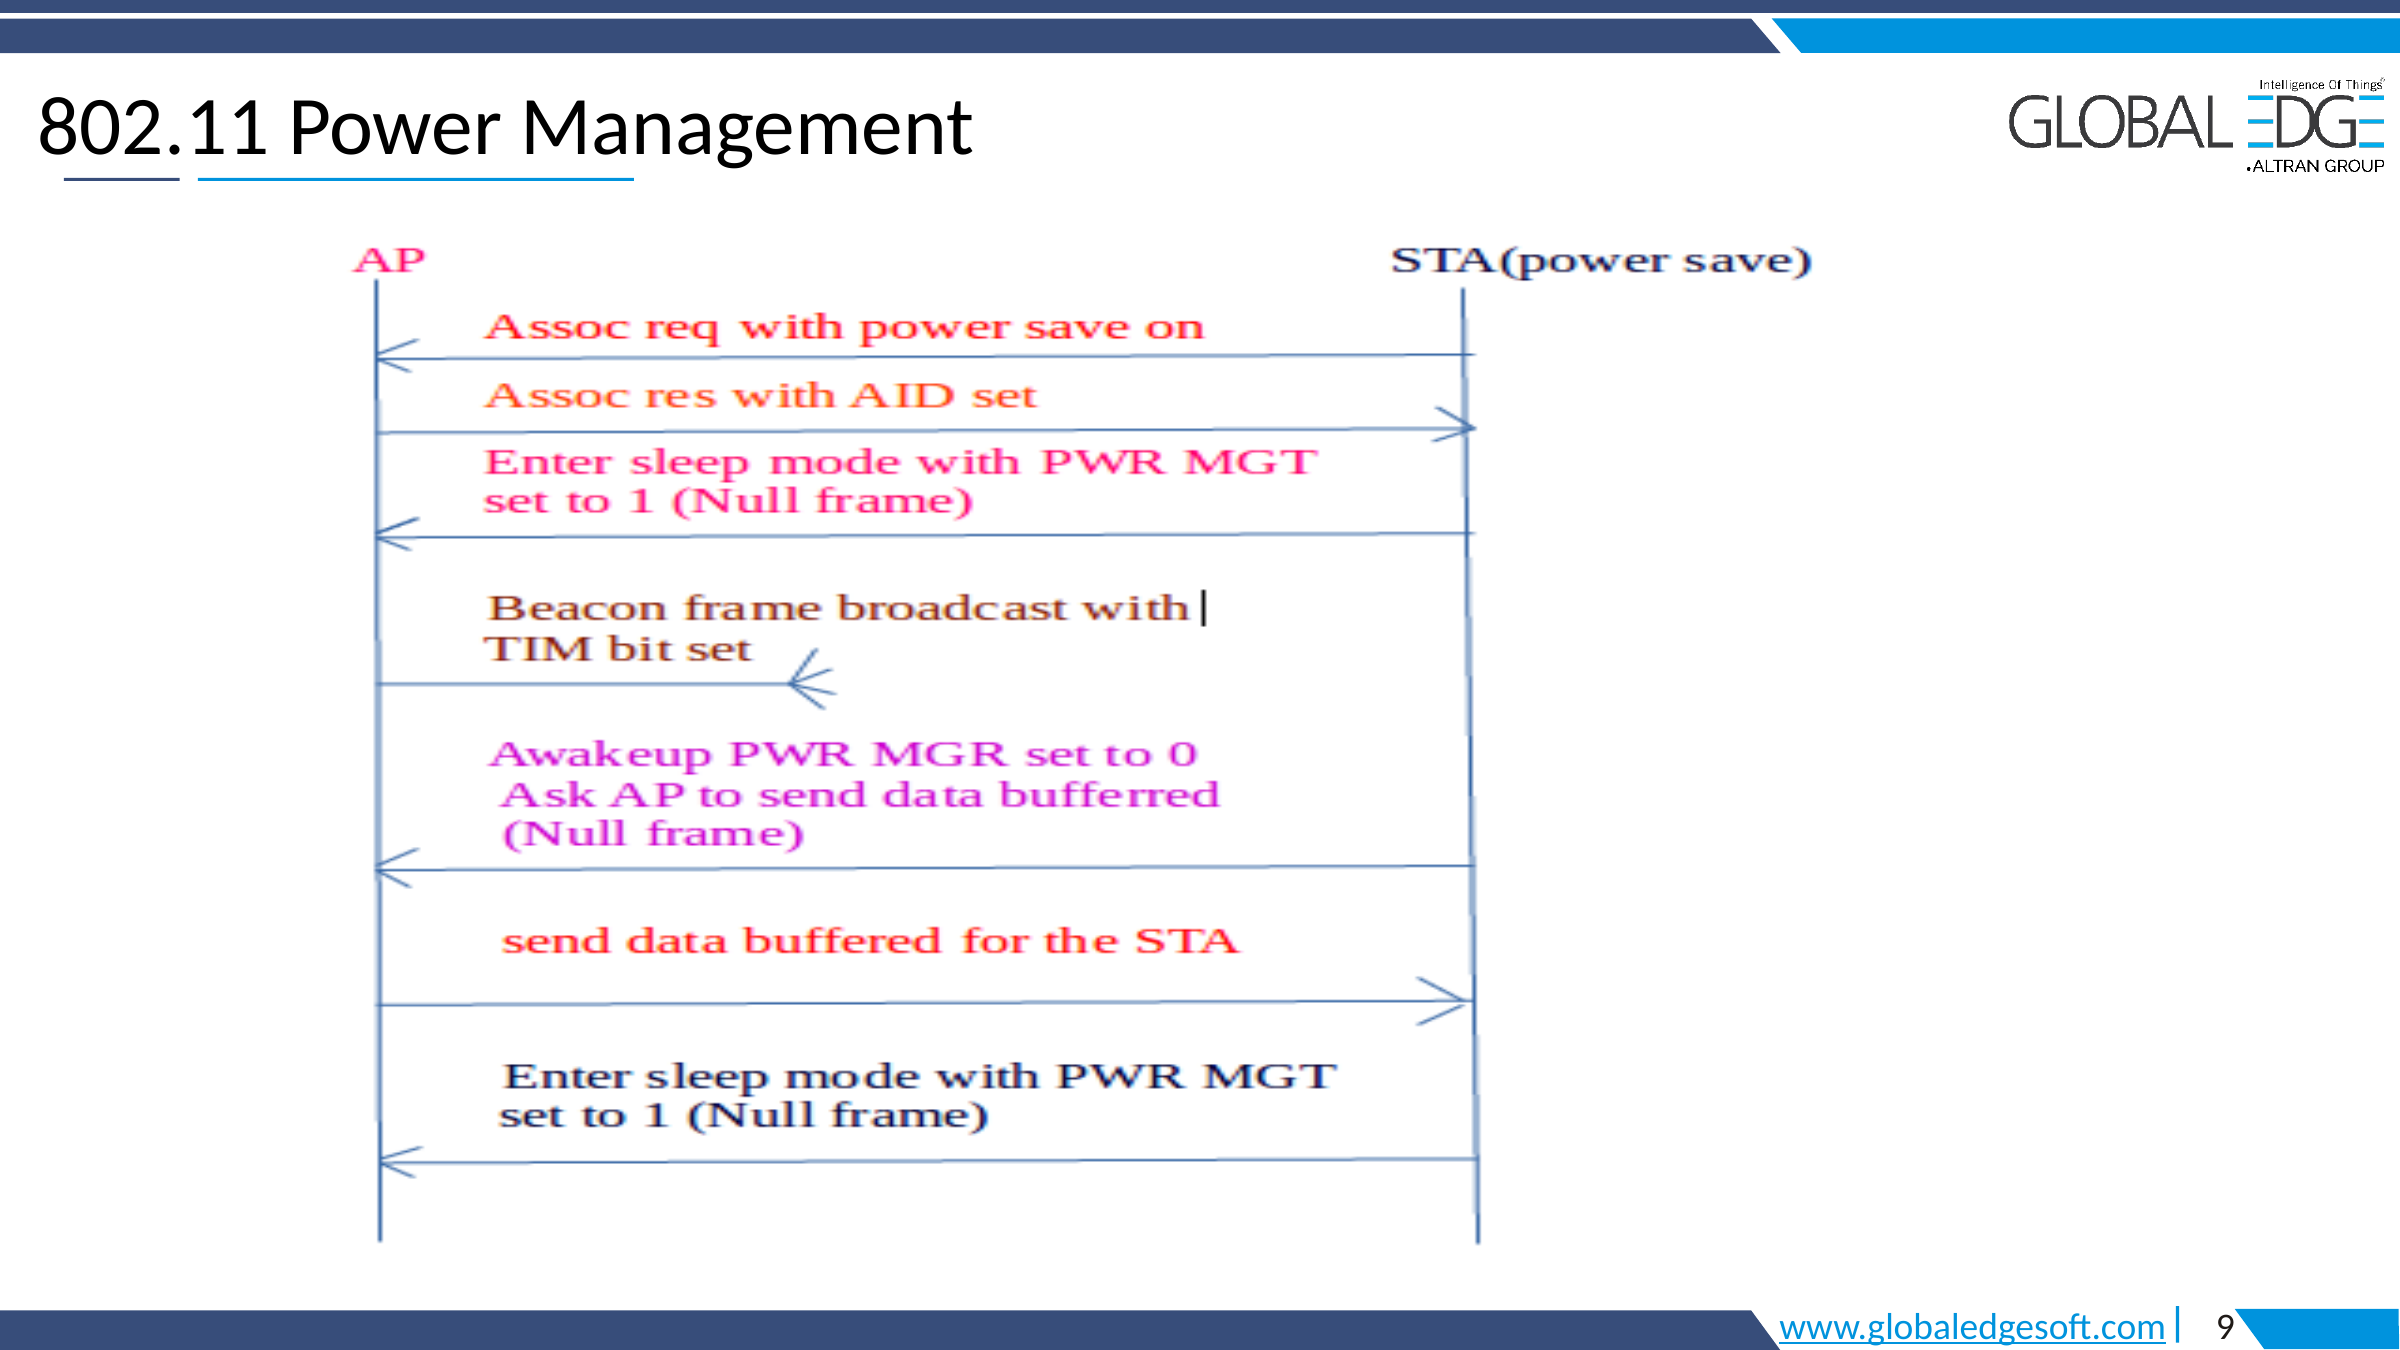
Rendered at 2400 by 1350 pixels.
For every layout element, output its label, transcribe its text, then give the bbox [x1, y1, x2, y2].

picture [2001, 67, 2392, 182]
picture [342, 236, 1831, 1252]
title 802.11 Power Management [26, 64, 1977, 178]
